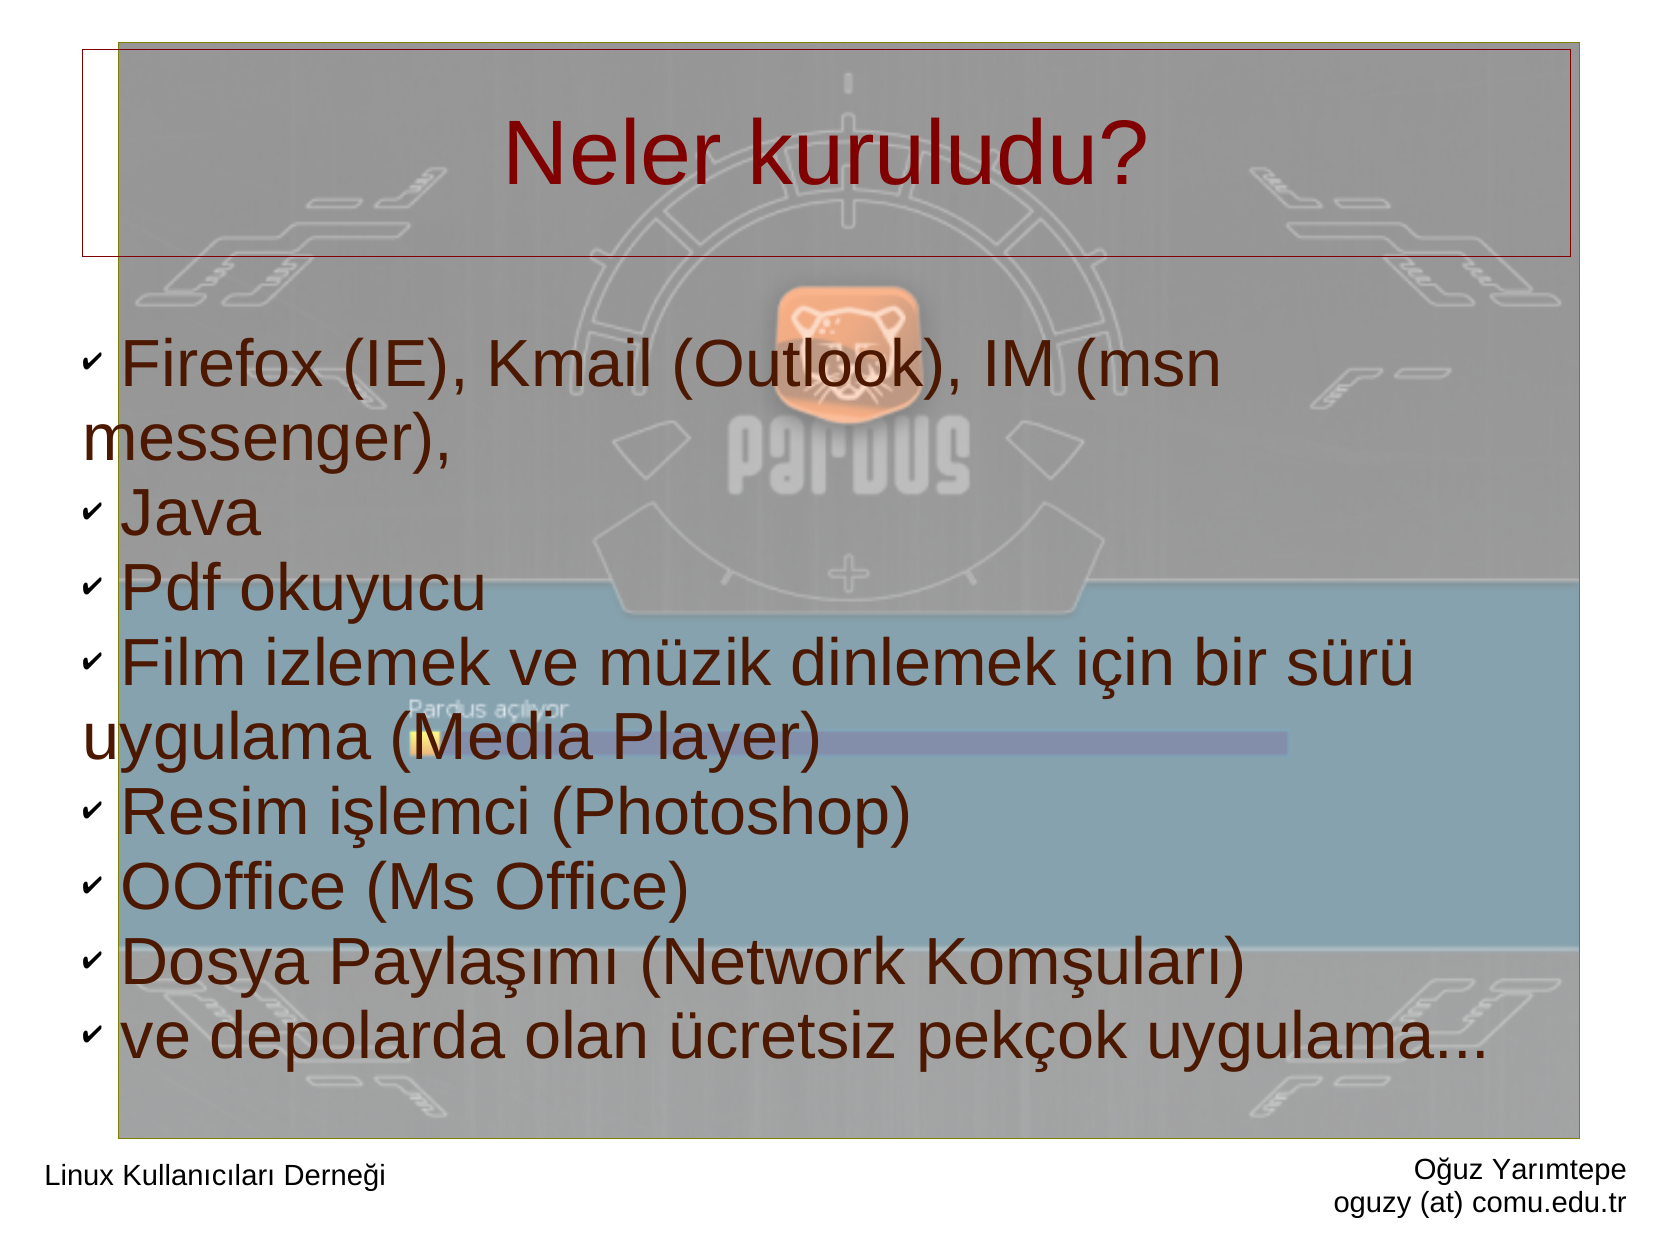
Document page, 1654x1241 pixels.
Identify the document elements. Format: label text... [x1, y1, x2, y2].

picture [119, 50, 1570, 56]
picture [119, 43, 1579, 1138]
title Neler kuruludu? [82, 56, 1571, 250]
picture [119, 250, 1570, 256]
subtitle Firefox (IE), Kmail (Outlook), IM (msn messenger), Java Pdf okuyucu Film izlemek ve müzik dinlemek için bir sürü uygulama (Media Player) Resim işlemci (Photoshop) OOffice (Ms Office) Dosya Paylaşımı (Network Komşuları) ve depolarda olan ücretsiz pekçok uygulama... [82, 284, 1571, 1115]
